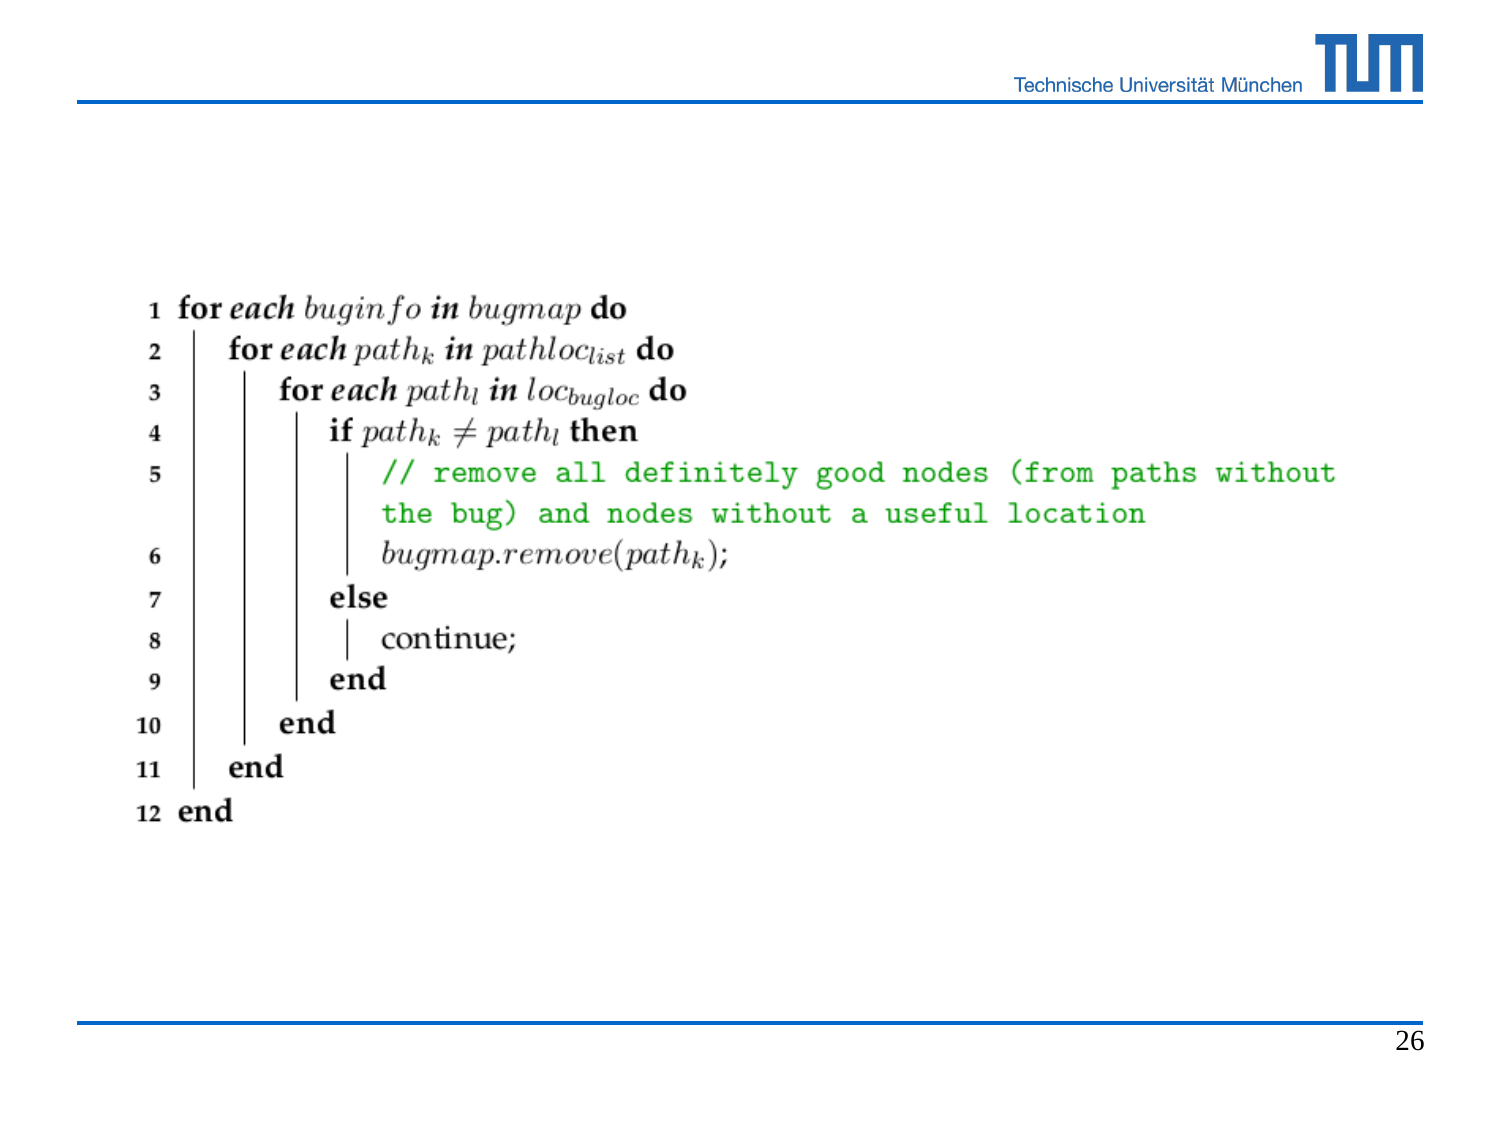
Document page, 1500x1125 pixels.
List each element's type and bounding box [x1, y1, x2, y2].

picture [1014, 34, 1423, 92]
picture [135, 292, 1500, 832]
